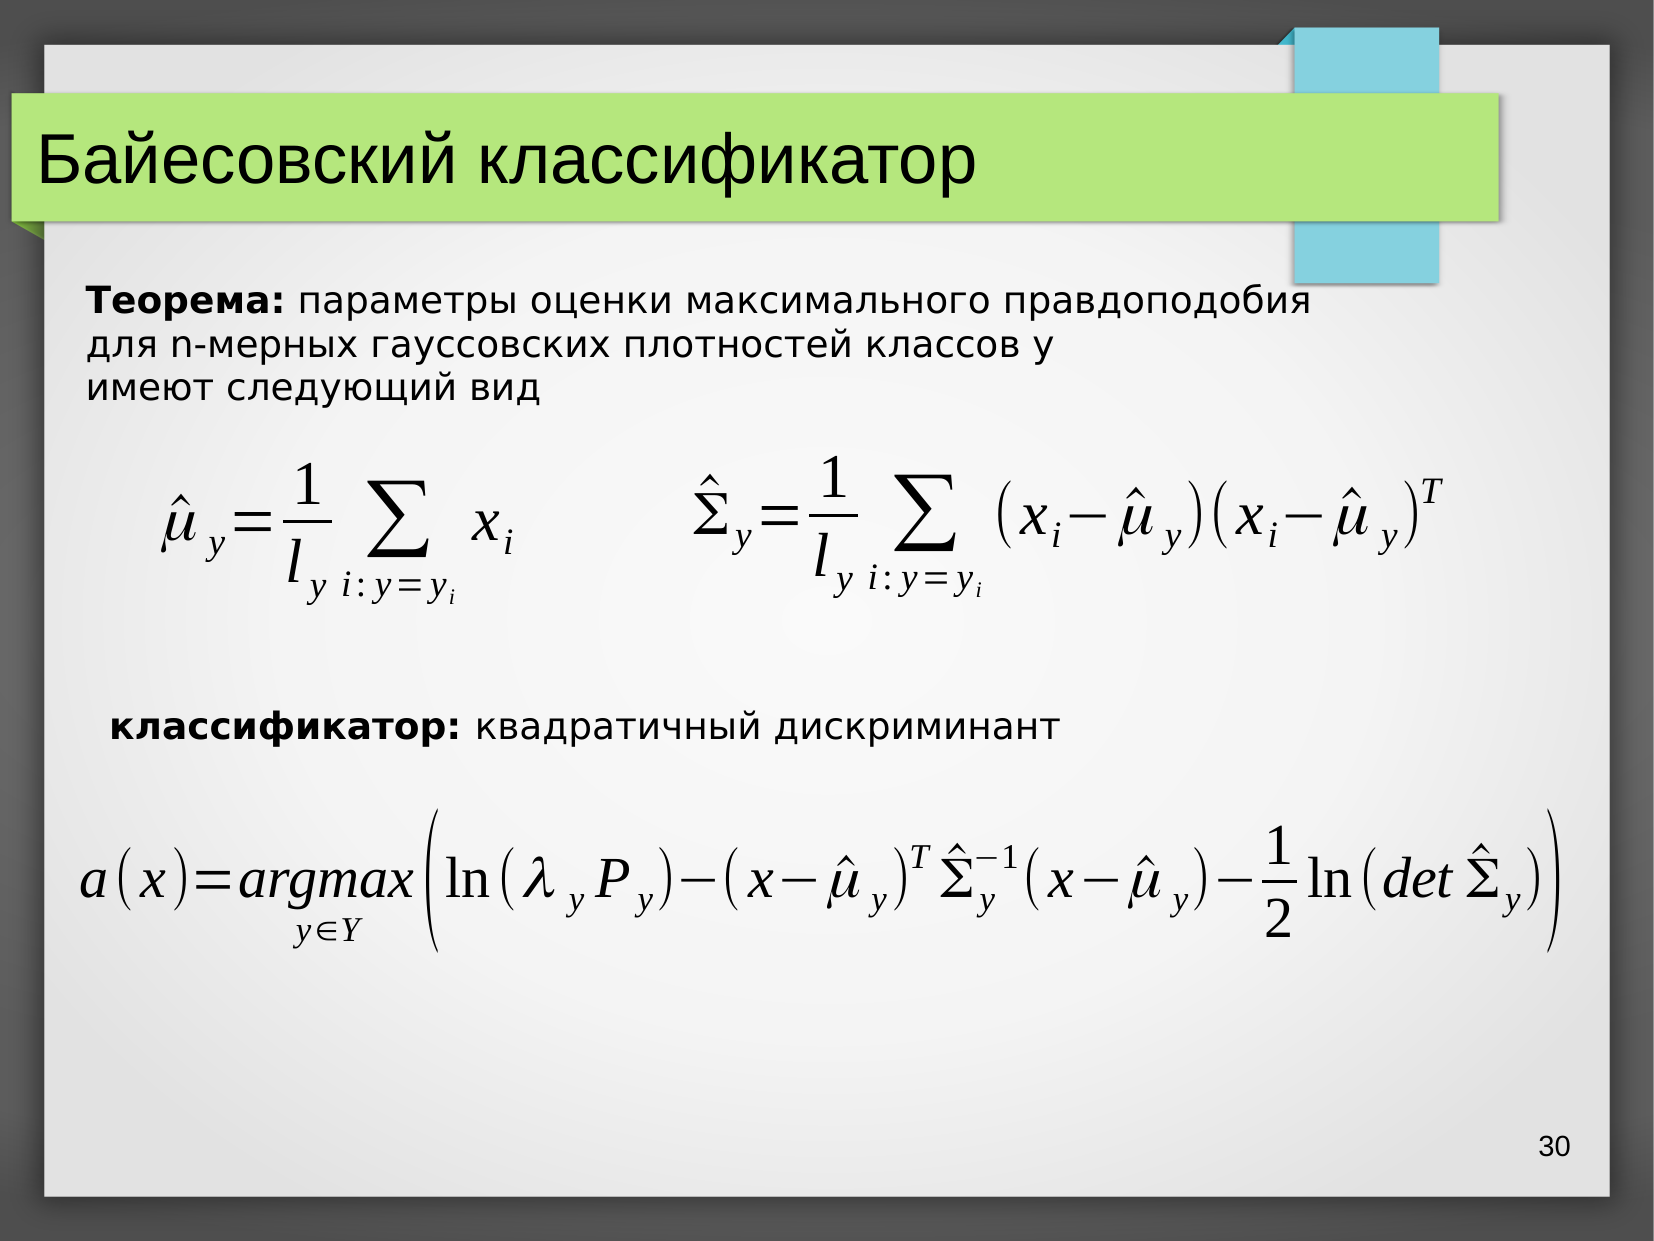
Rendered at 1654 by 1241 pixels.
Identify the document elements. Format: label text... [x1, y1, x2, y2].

text_box Теорема: параметры оценки максимального правдоподобия для n-мерных гауссовских плотностей классов y имеют следующий вид [70, 271, 1548, 461]
title Байесовский классификатор [35, 118, 1489, 200]
chart [72, 805, 1571, 957]
text_box классификатор: квадратичный дискриминант [94, 697, 1229, 780]
chart [685, 461, 1452, 603]
picture [0, 0, 1654, 1241]
chart [153, 461, 520, 609]
